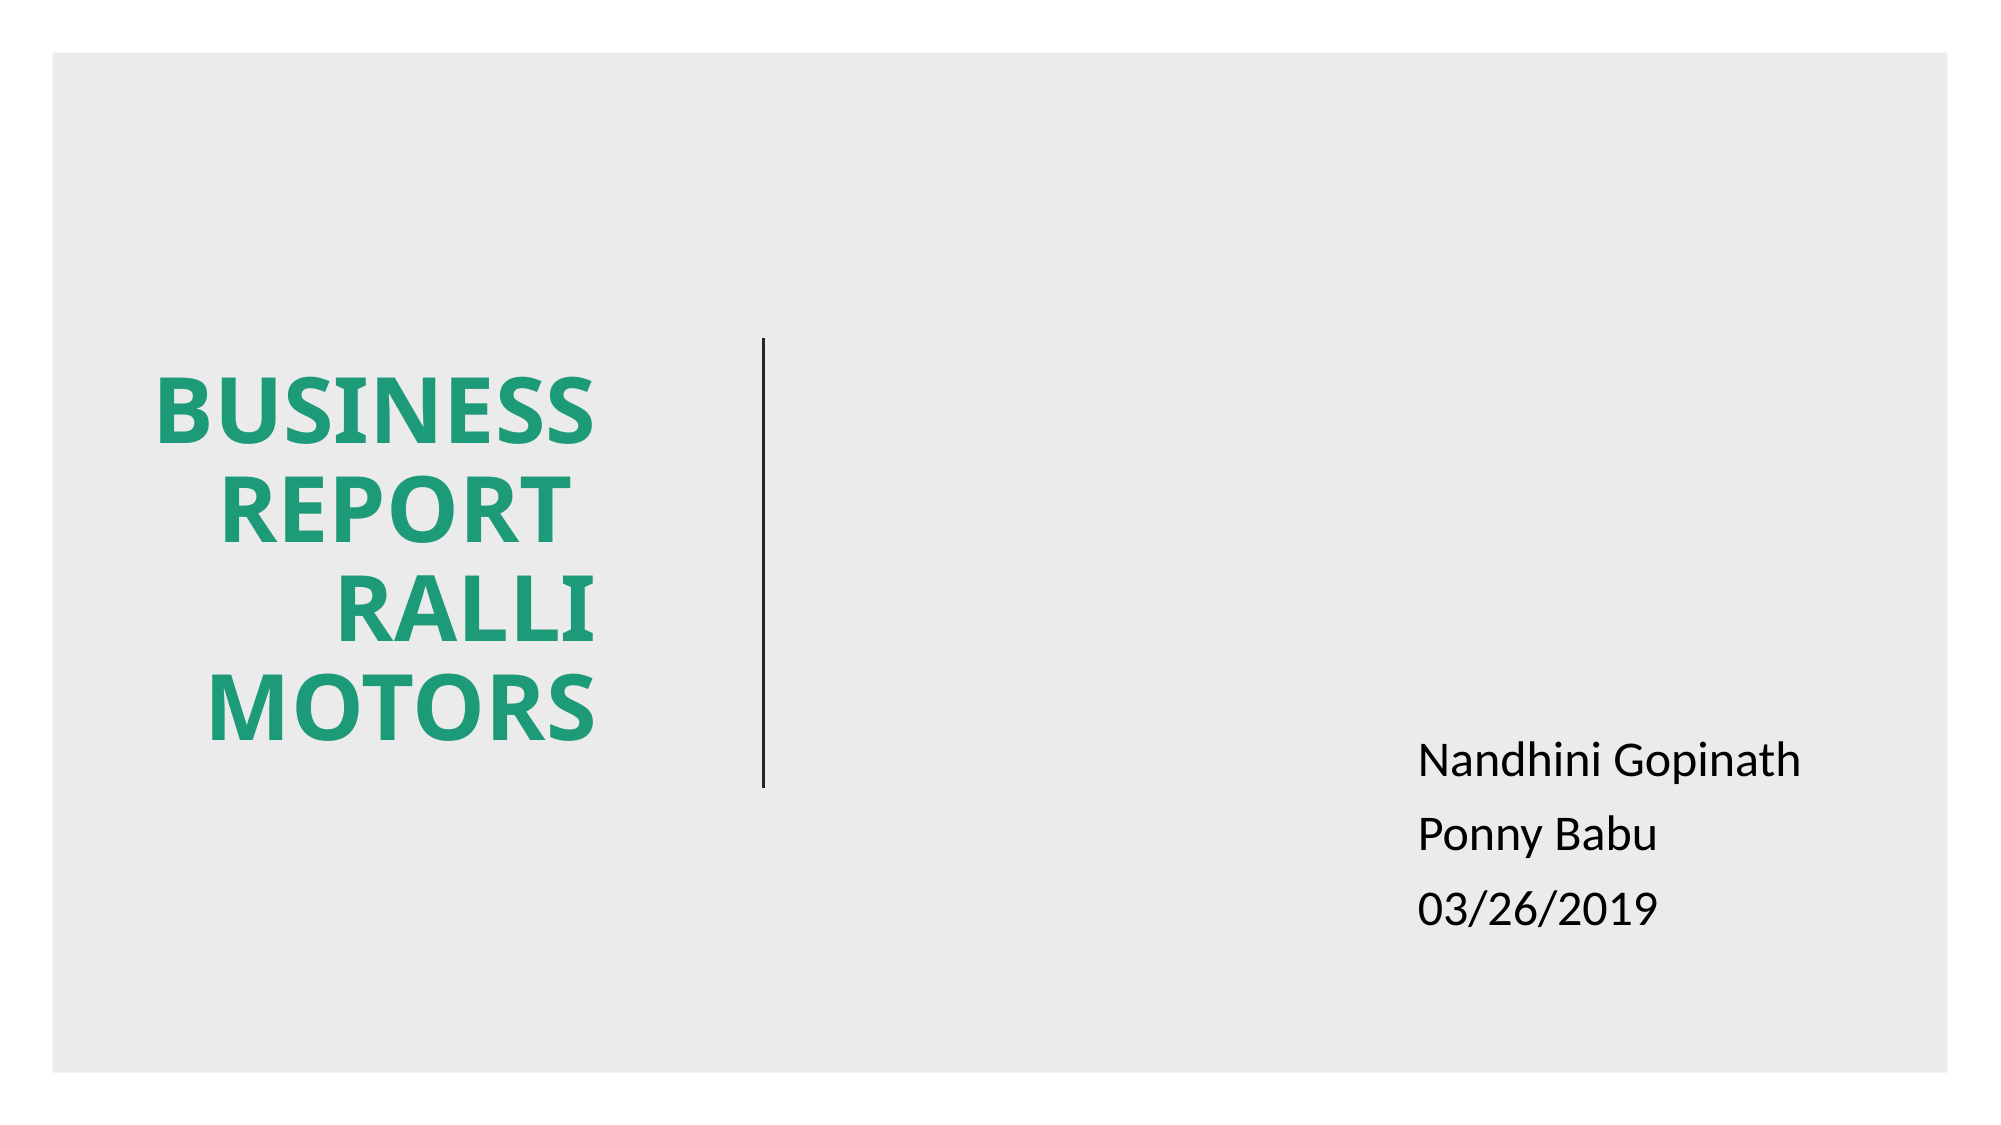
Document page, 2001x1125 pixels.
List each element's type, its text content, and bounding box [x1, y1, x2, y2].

title BUSINESS REPORT RALLI MOTORS [137, 158, 711, 967]
list Nandhini Gopinath Ponny Babu 03/26/2019 [1402, 702, 1863, 967]
text_box [53, 53, 1947, 1073]
